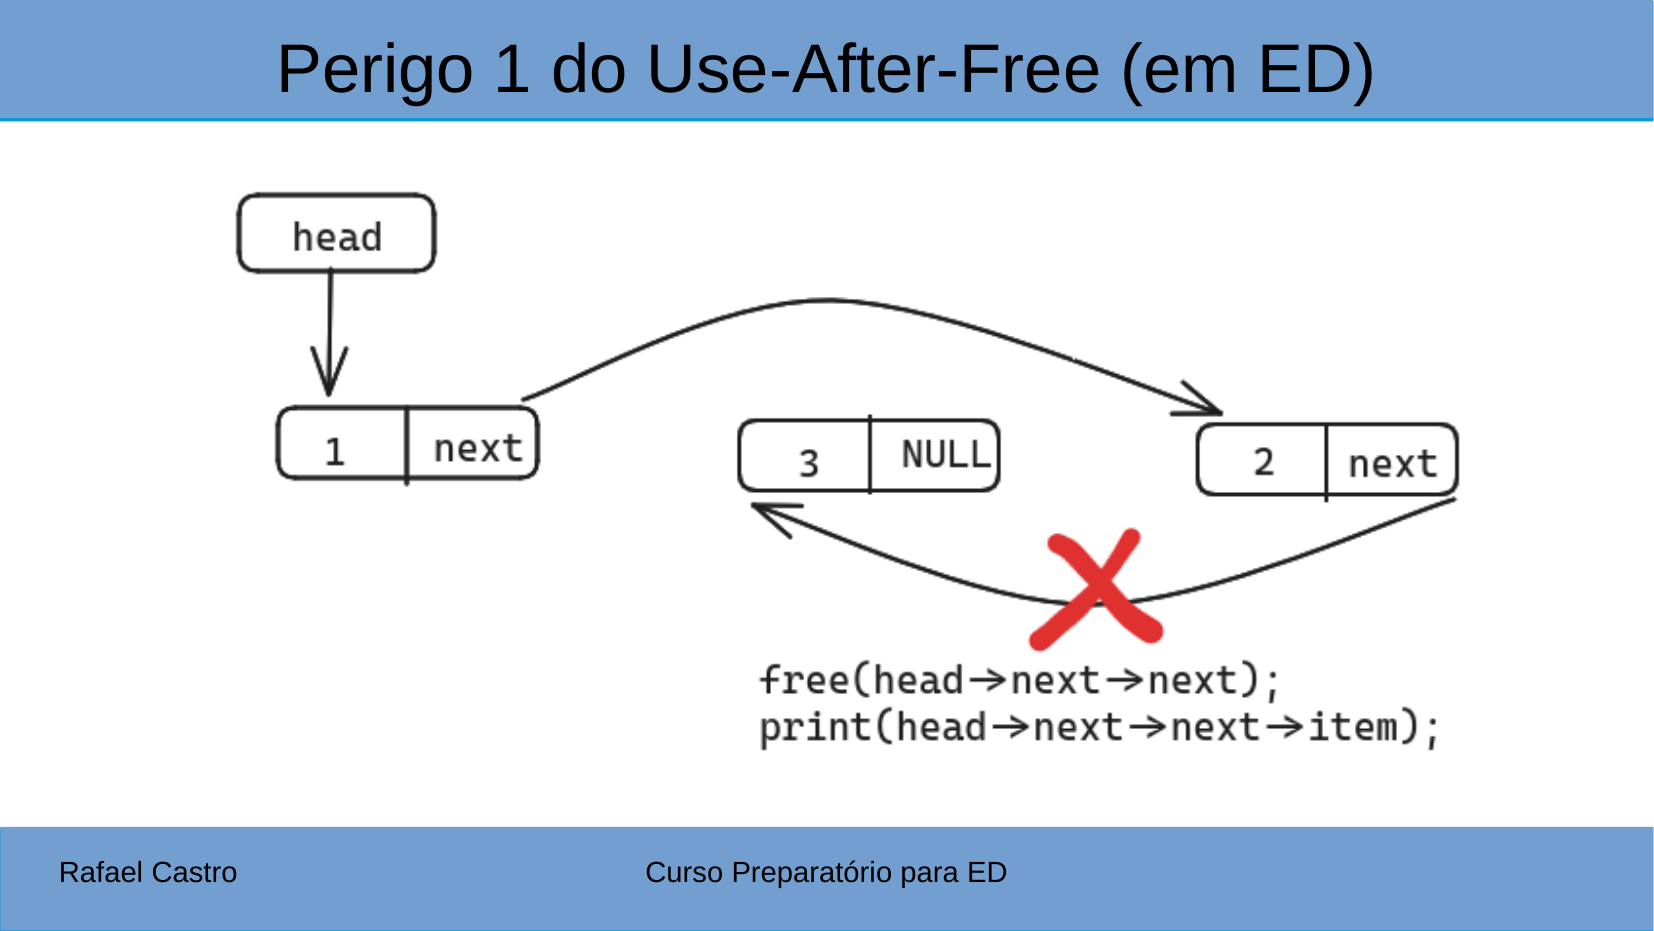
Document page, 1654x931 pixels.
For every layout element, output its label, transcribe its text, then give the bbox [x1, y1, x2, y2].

picture [221, 177, 1477, 768]
title Perigo 1 do Use-After-Free (em ED) [59, 29, 1595, 108]
